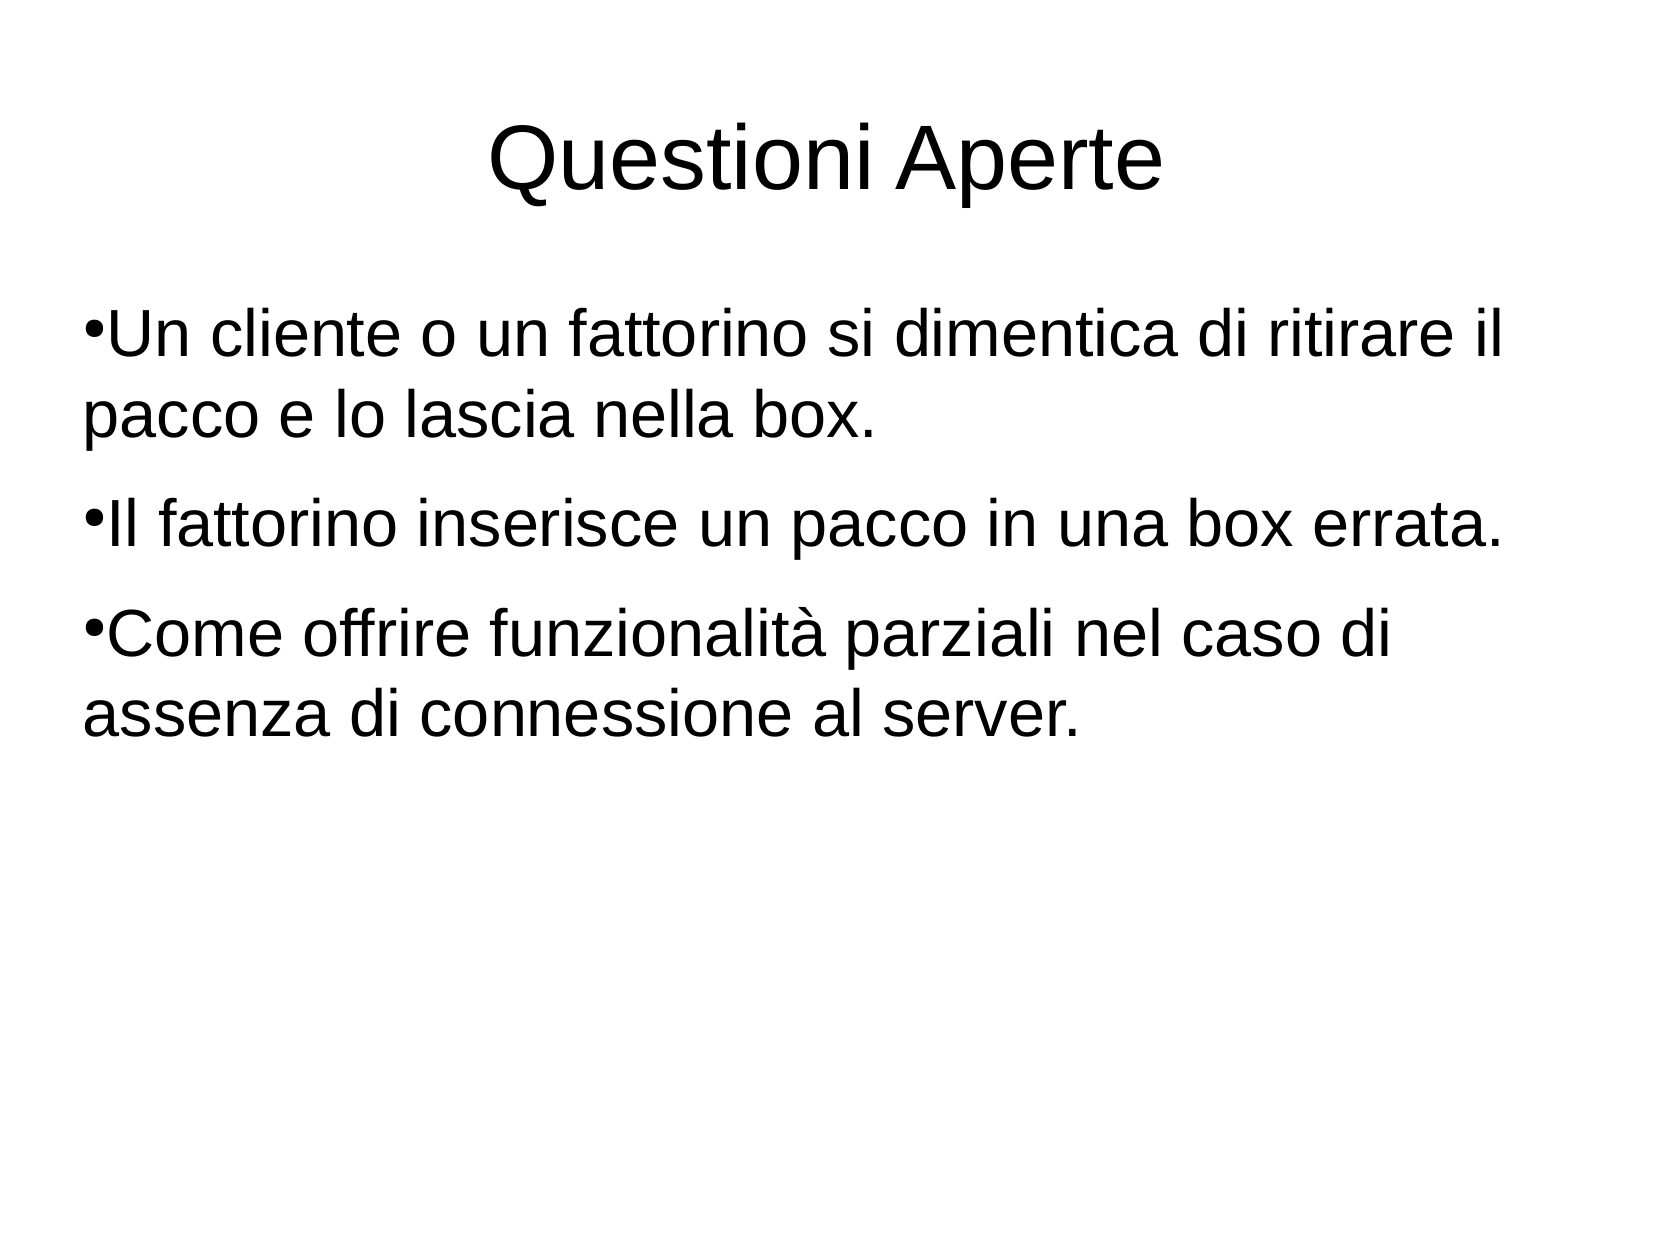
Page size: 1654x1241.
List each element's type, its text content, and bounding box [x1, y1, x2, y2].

title Questioni Aperte [82, 49, 1571, 257]
list Un cliente o un fattorino si dimentica di ritirare il pacco e lo lascia nella box. Il fattorino inserisce un pacco in una box errata. Come offrire funzionalità parziali nel caso di assenza di connessione al server. [82, 290, 1571, 1010]
